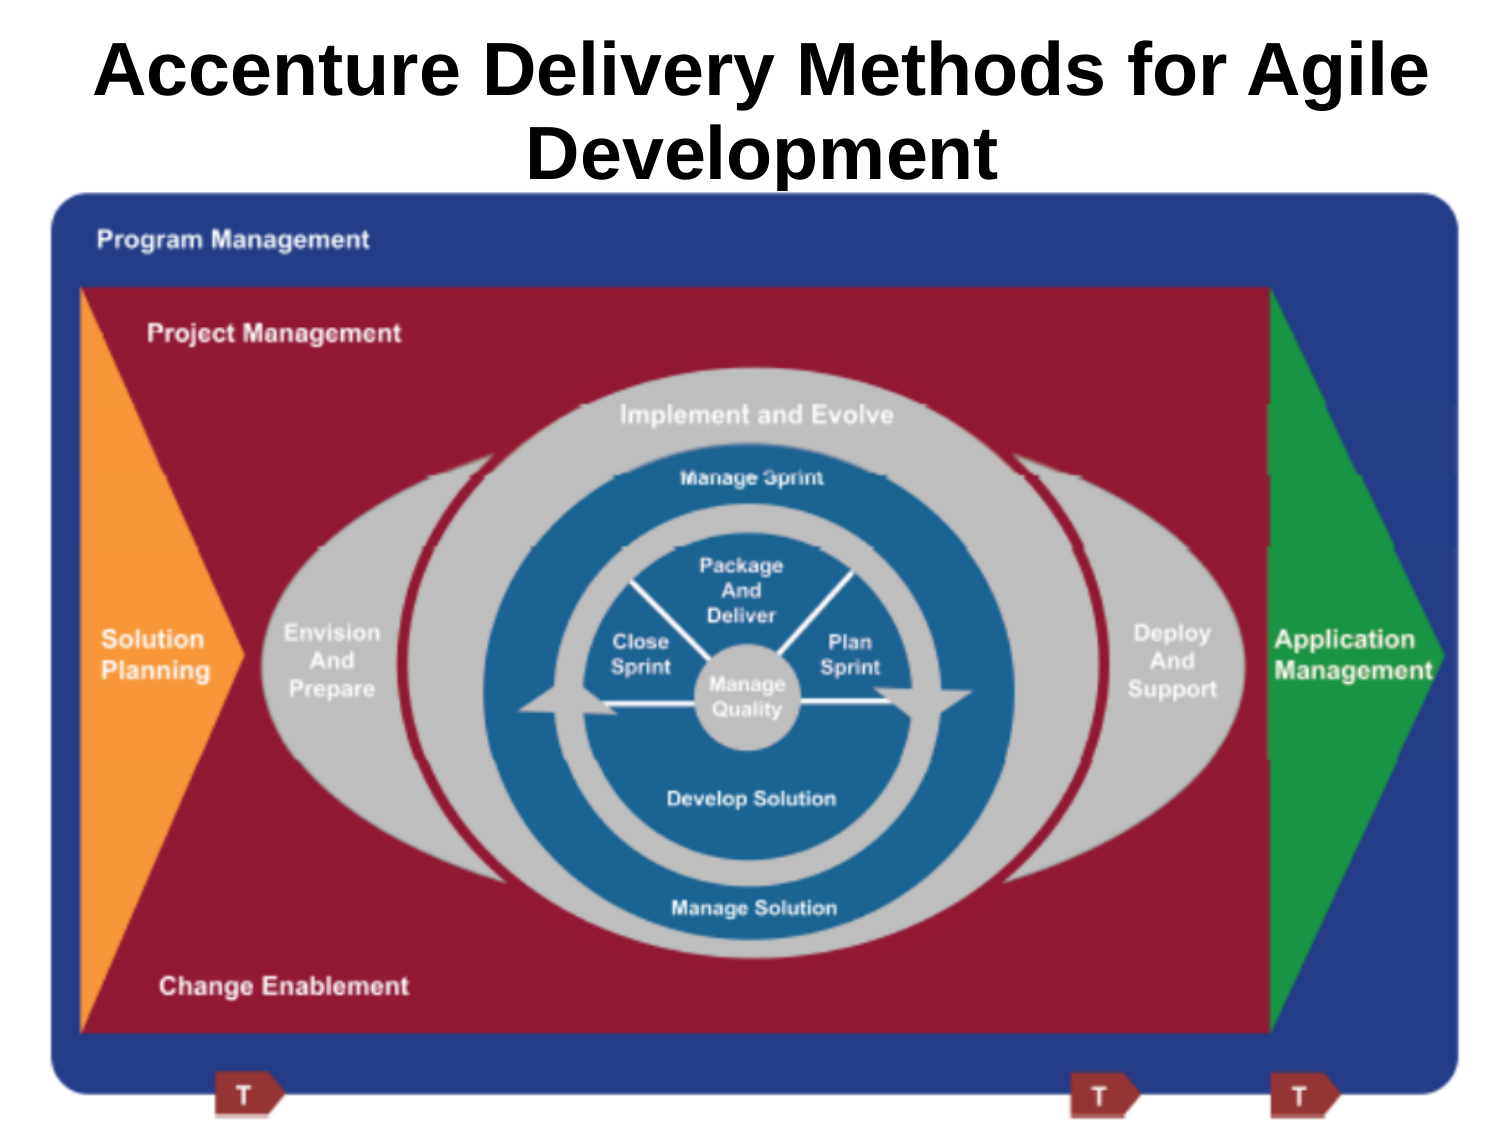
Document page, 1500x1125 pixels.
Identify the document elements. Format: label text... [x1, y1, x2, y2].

title Accenture Delivery Methods for Agile Development [87, 26, 1438, 191]
picture [47, 191, 1465, 1125]
